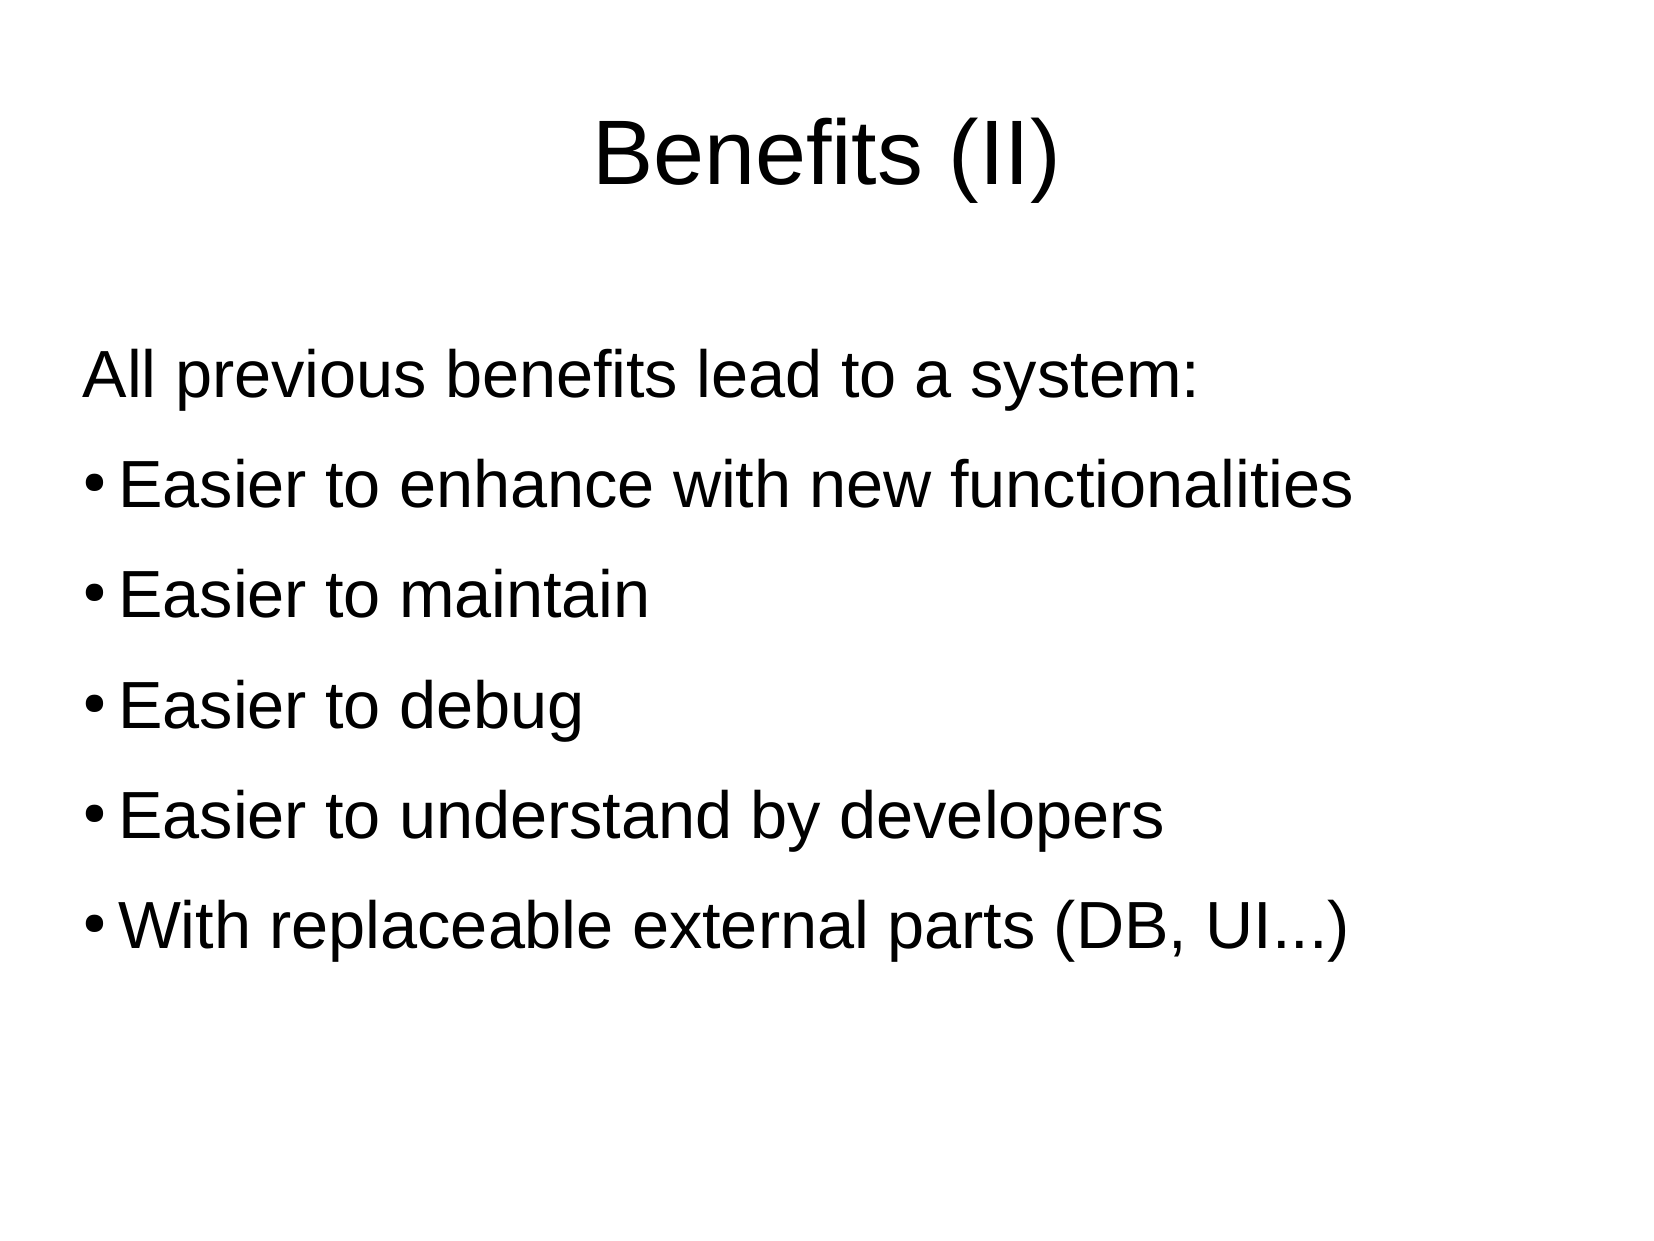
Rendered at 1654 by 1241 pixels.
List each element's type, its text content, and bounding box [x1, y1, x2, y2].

subtitle All previous benefits lead to a system: Easier to enhance with new functionalities Easier to maintain Easier to debug Easier to understand by developers With replaceable external parts (DB, UI...) [82, 290, 1571, 1010]
title Benefits (II) [82, 49, 1571, 257]
